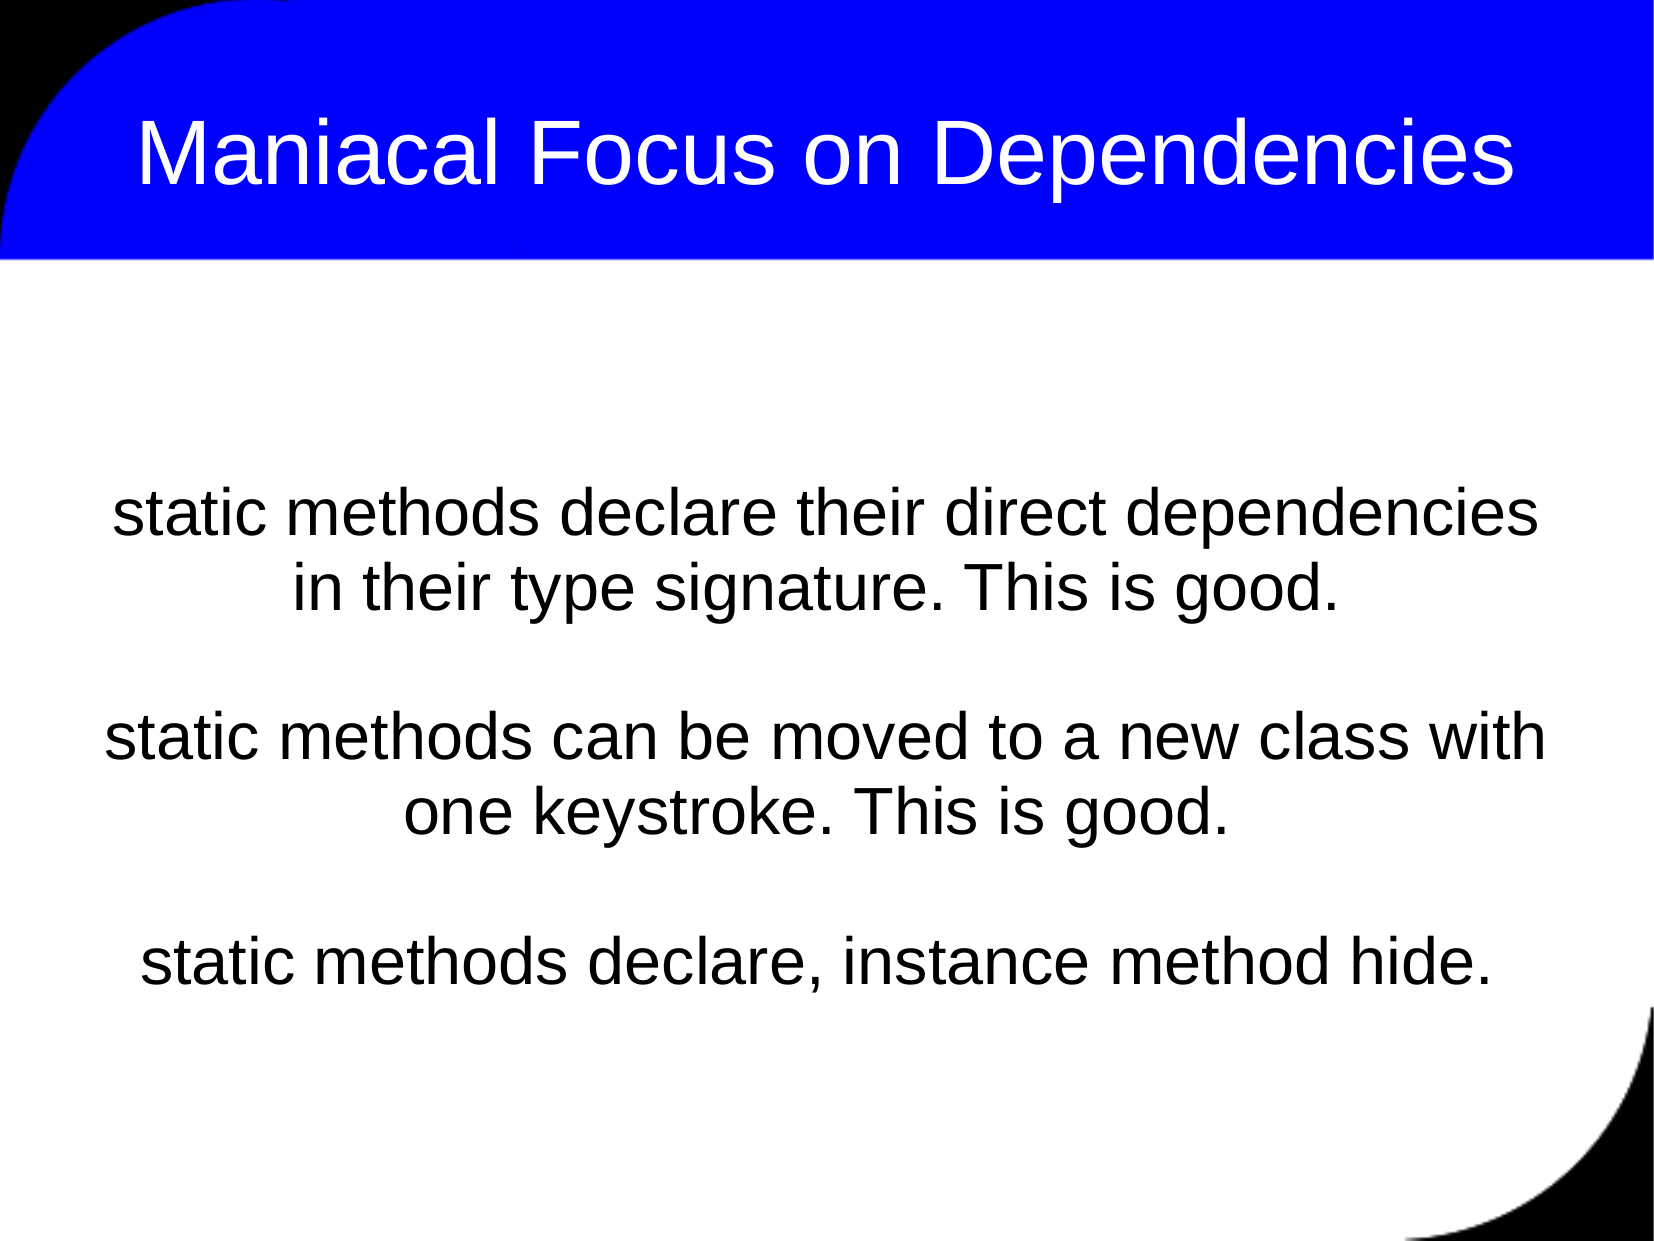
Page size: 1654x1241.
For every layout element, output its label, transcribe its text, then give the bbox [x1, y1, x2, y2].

subtitle static methods declare their direct dependencies in their type signature. This is good. static methods can be moved to a new class with one keystroke. This is good. static methods declare, instance method hide. [82, 297, 1571, 1102]
picture [0, 0, 1654, 1241]
title Maniacal Focus on Dependencies [82, 56, 1571, 250]
